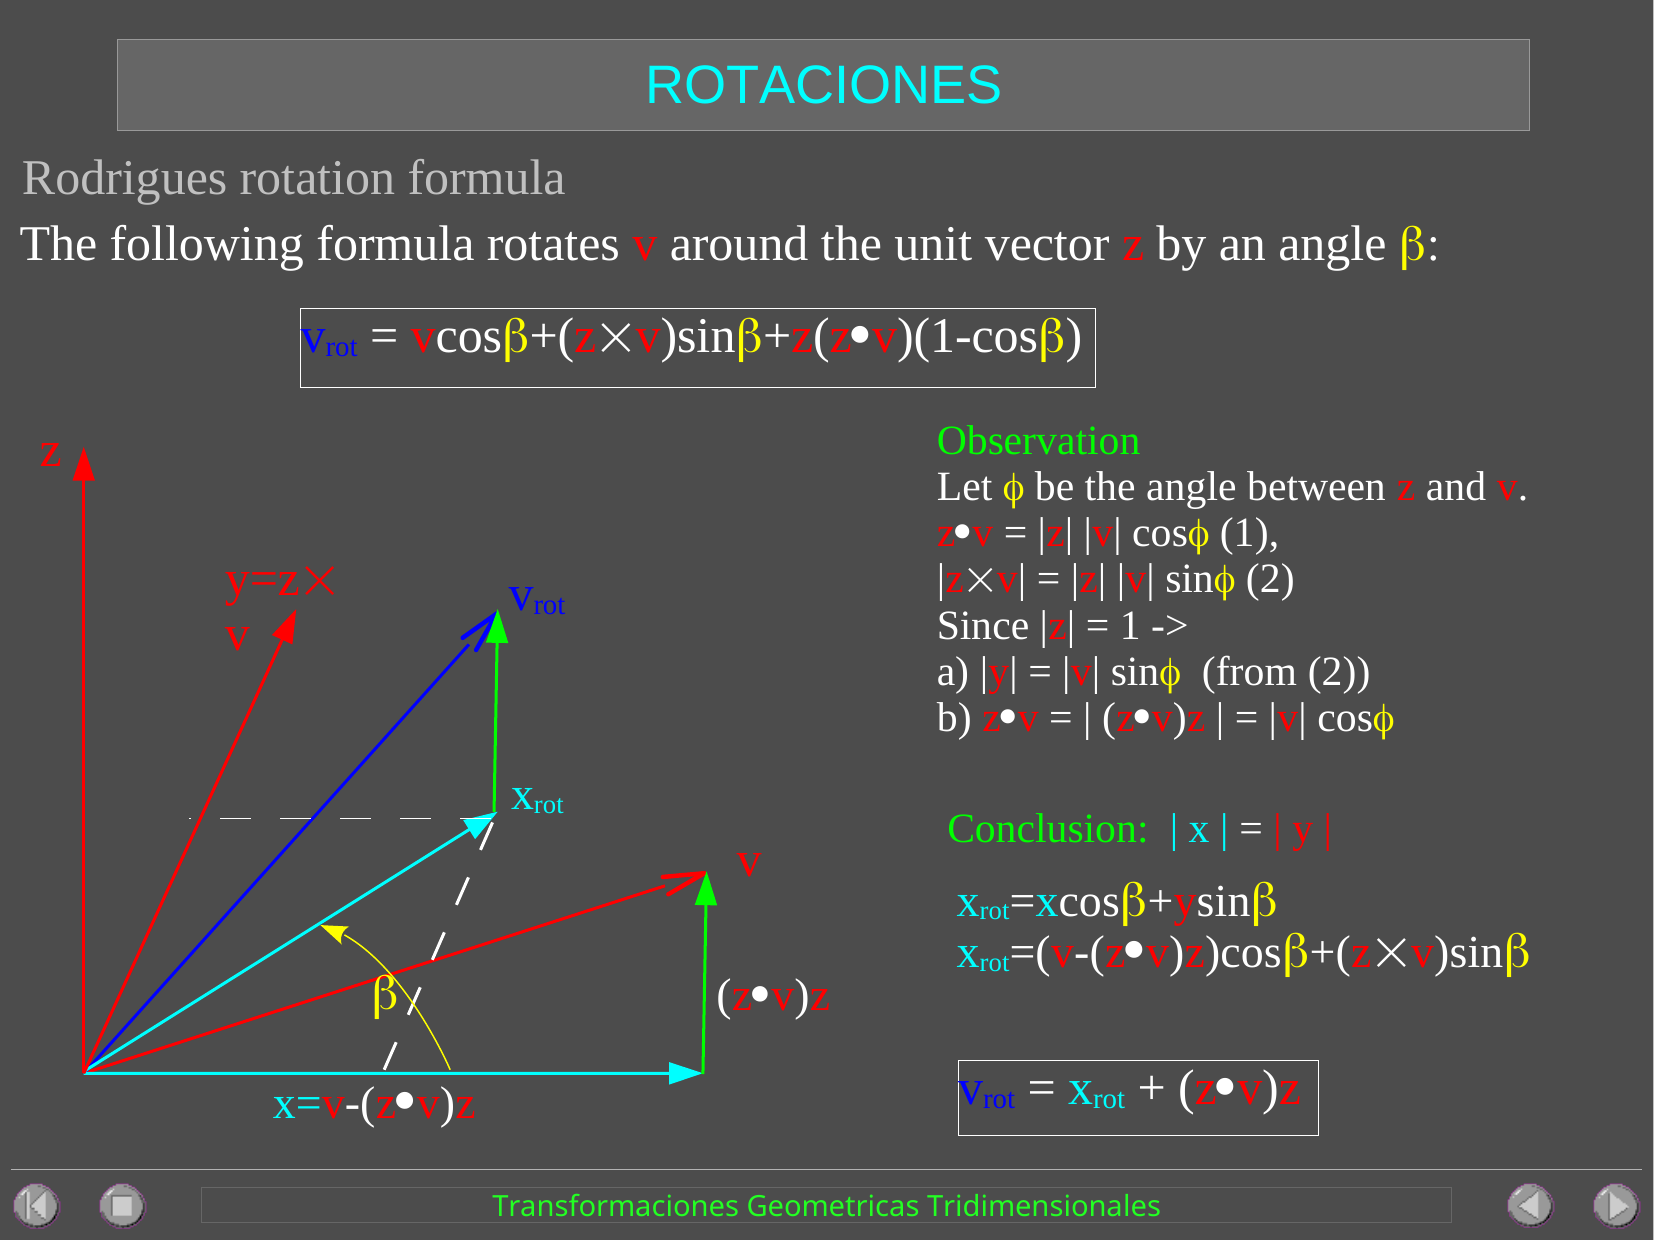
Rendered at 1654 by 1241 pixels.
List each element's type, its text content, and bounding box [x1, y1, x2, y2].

text_box vrot = xrot + (zv)z [958, 1060, 1319, 1136]
text_box y=zv [224, 550, 362, 673]
text_box xrot=xcosb+ysinb xrot=(v-(zv)z)cosb+(zv)sinb [956, 875, 1528, 1030]
text_box z [39, 421, 62, 482]
title ROTACIONES [117, 39, 1530, 131]
text_box Conclusion: | x | = | y | [947, 805, 1330, 856]
text_box Observation Let f be the angle between z and v. zv = |z| |v| cosf (1), |zv| = |z| |v| sinf (2) Since |z| = 1 -> a) |y| = |v| sinf (from (2)) b) zv = | (zv)z | = |v| cosf [936, 417, 1550, 839]
text_box Rodrigues rotation formula [21, 149, 604, 210]
picture [97, 1181, 148, 1232]
text_box v [736, 832, 762, 893]
picture [11, 1181, 62, 1232]
picture [1505, 1181, 1556, 1231]
text_box The following formula rotates v around the unit vector z by an angle b: [19, 215, 1443, 281]
text_box (zv)z [716, 969, 830, 1026]
text_box x=v-(zv)z [272, 1078, 475, 1140]
picture [1591, 1181, 1642, 1232]
text_box xrot [511, 768, 564, 839]
text_box vrot [508, 565, 574, 642]
text_box vrot = vcosb+(zv)sinb+z(zv)(1-cosb) [300, 308, 1096, 388]
